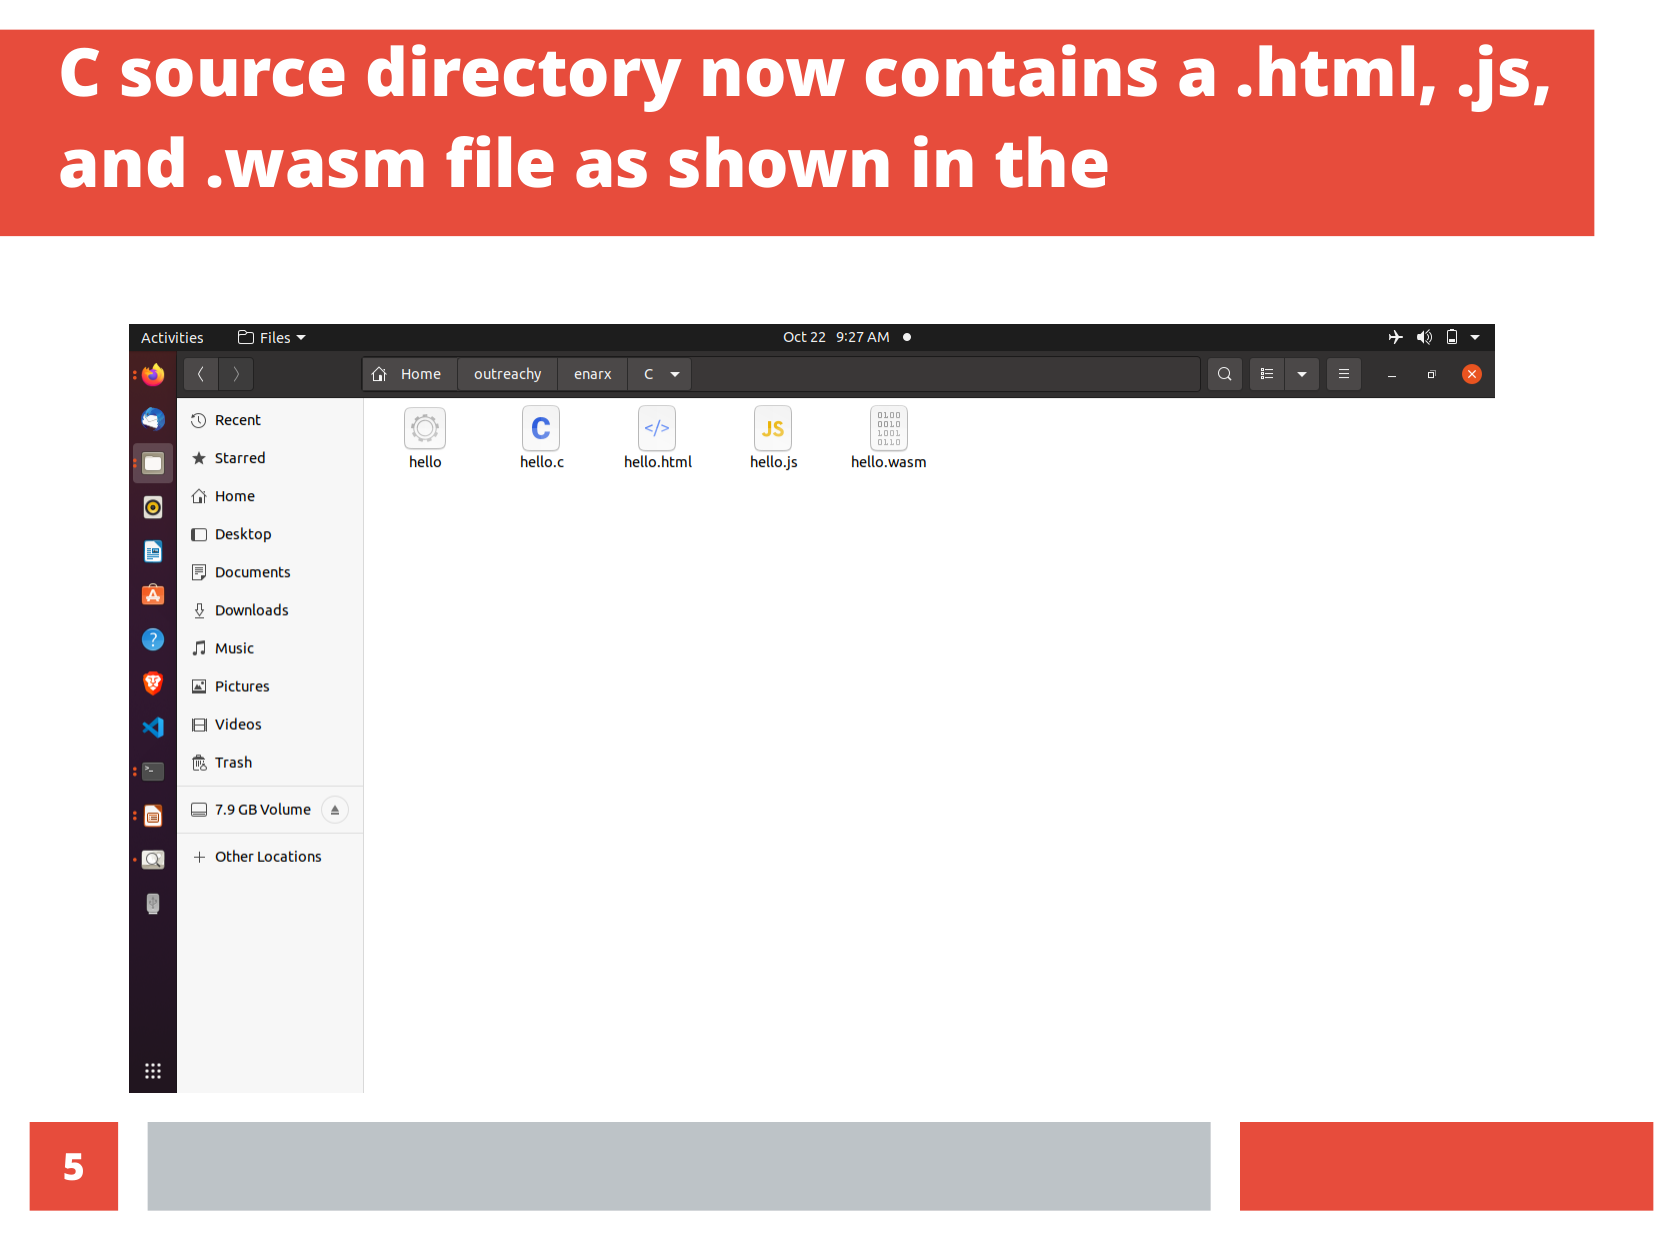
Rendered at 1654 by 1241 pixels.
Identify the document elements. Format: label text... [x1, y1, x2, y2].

picture [129, 324, 1495, 1093]
title C source directory now contains a .html, .js, and .wasm file as shown in the [59, 59, 1595, 207]
